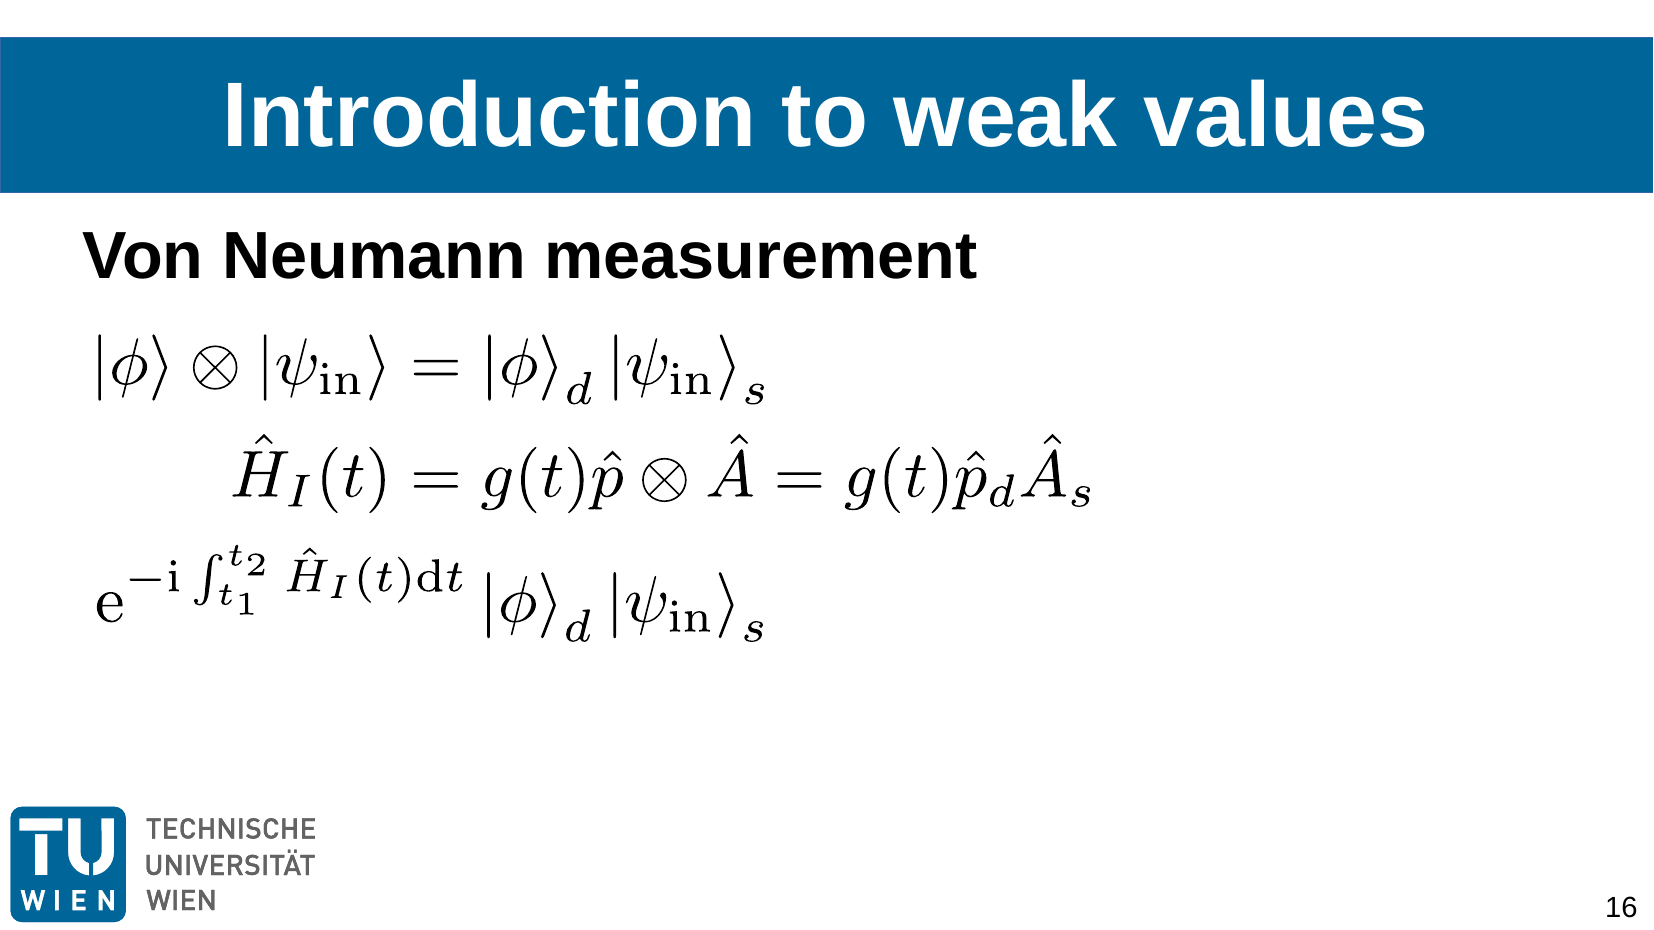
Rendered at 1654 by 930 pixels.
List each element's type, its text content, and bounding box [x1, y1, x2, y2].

list Von Neumann measurement [82, 217, 1571, 757]
title Introduction to weak values [0, 37, 1653, 193]
picture [93, 314, 772, 416]
picture [77, 424, 1110, 696]
